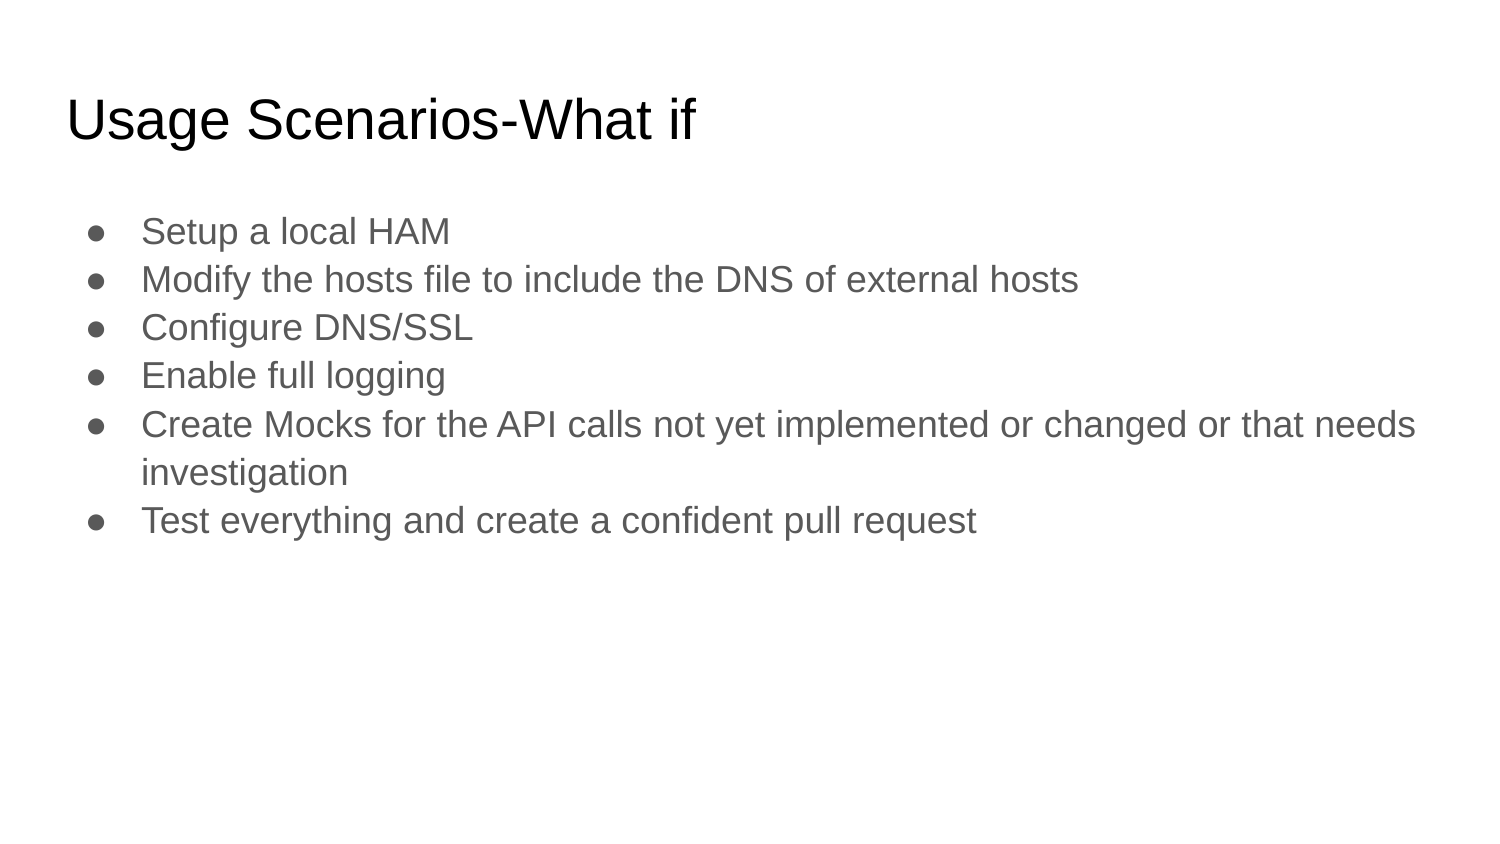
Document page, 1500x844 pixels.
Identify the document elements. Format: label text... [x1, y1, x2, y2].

list Setup a local HAM Modify the hosts file to include the DNS of external hosts Configure DNS/SSL Enable full logging Create Mocks for the API calls not yet implemented or changed or that needs investigation Test everything and create a confident pull request [51, 189, 1449, 750]
title Usage Scenarios-What if [51, 72, 1449, 167]
